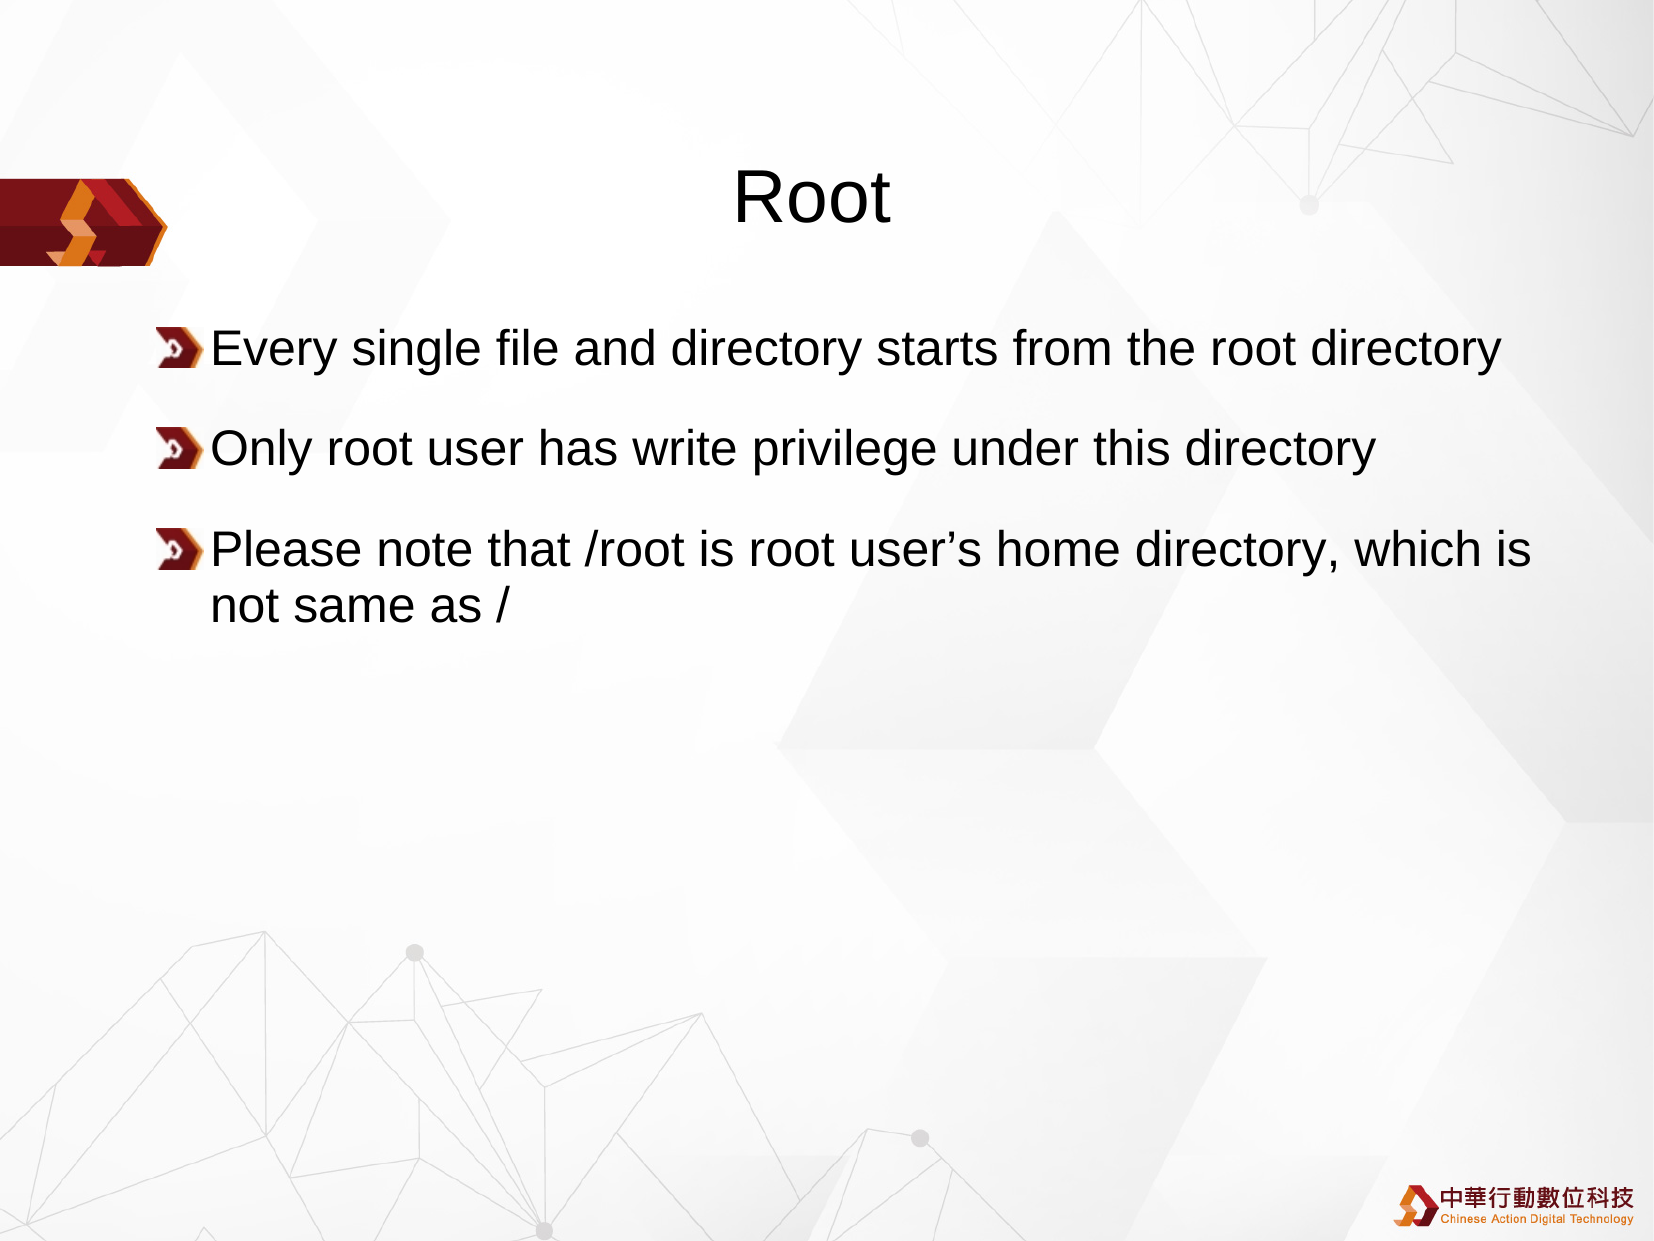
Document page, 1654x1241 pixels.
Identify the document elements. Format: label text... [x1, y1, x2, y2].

picture [0, 0, 1654, 1241]
title Root [118, 112, 1506, 281]
list Every single file and directory starts from the root directory Only root user has write privilege under this directory Please note that /root is root user’s home directory, which is not same as / [118, 319, 1571, 1040]
